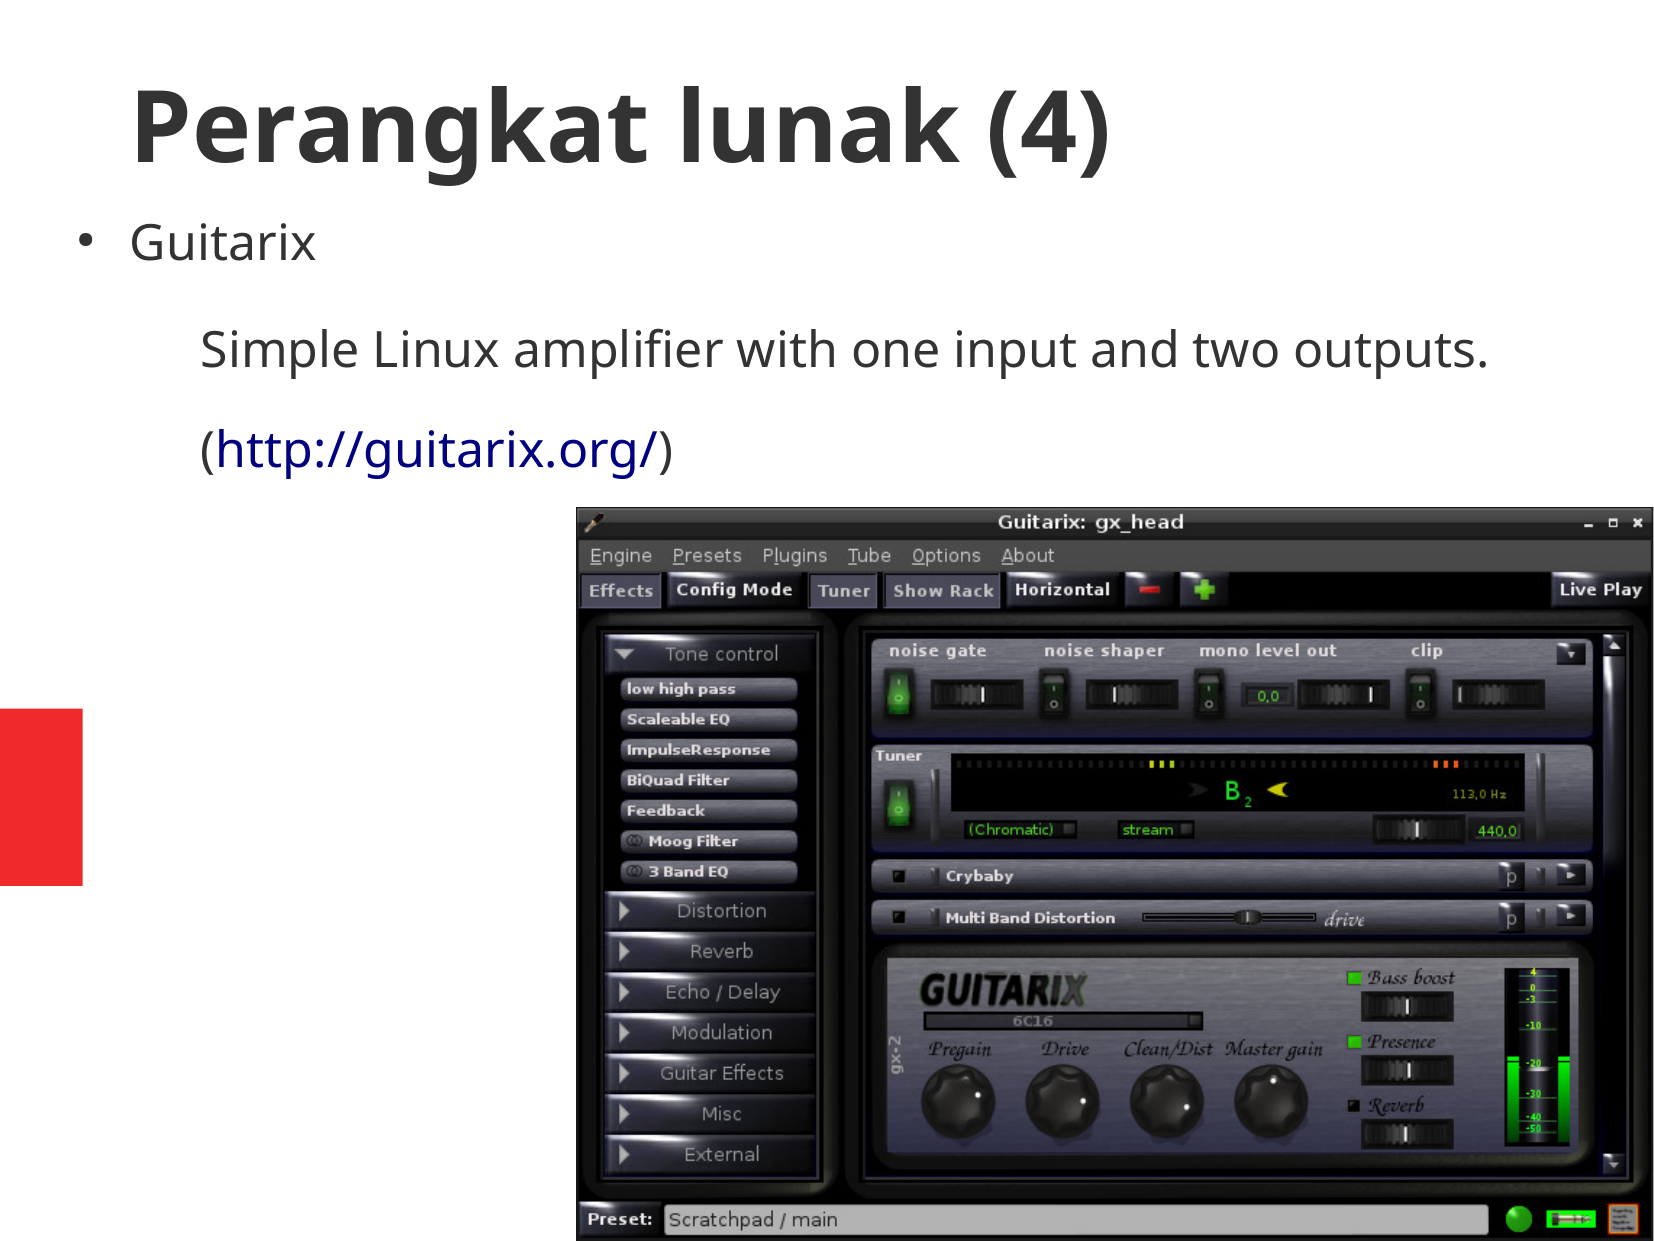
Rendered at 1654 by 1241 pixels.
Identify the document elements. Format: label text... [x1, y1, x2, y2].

list Guitarix Simple Linux amplifier with one input and two outputs. (http://guitarix.org/) [59, 206, 1595, 556]
title Perangkat lunak (4) [129, 5, 1536, 206]
picture [576, 507, 1654, 1241]
